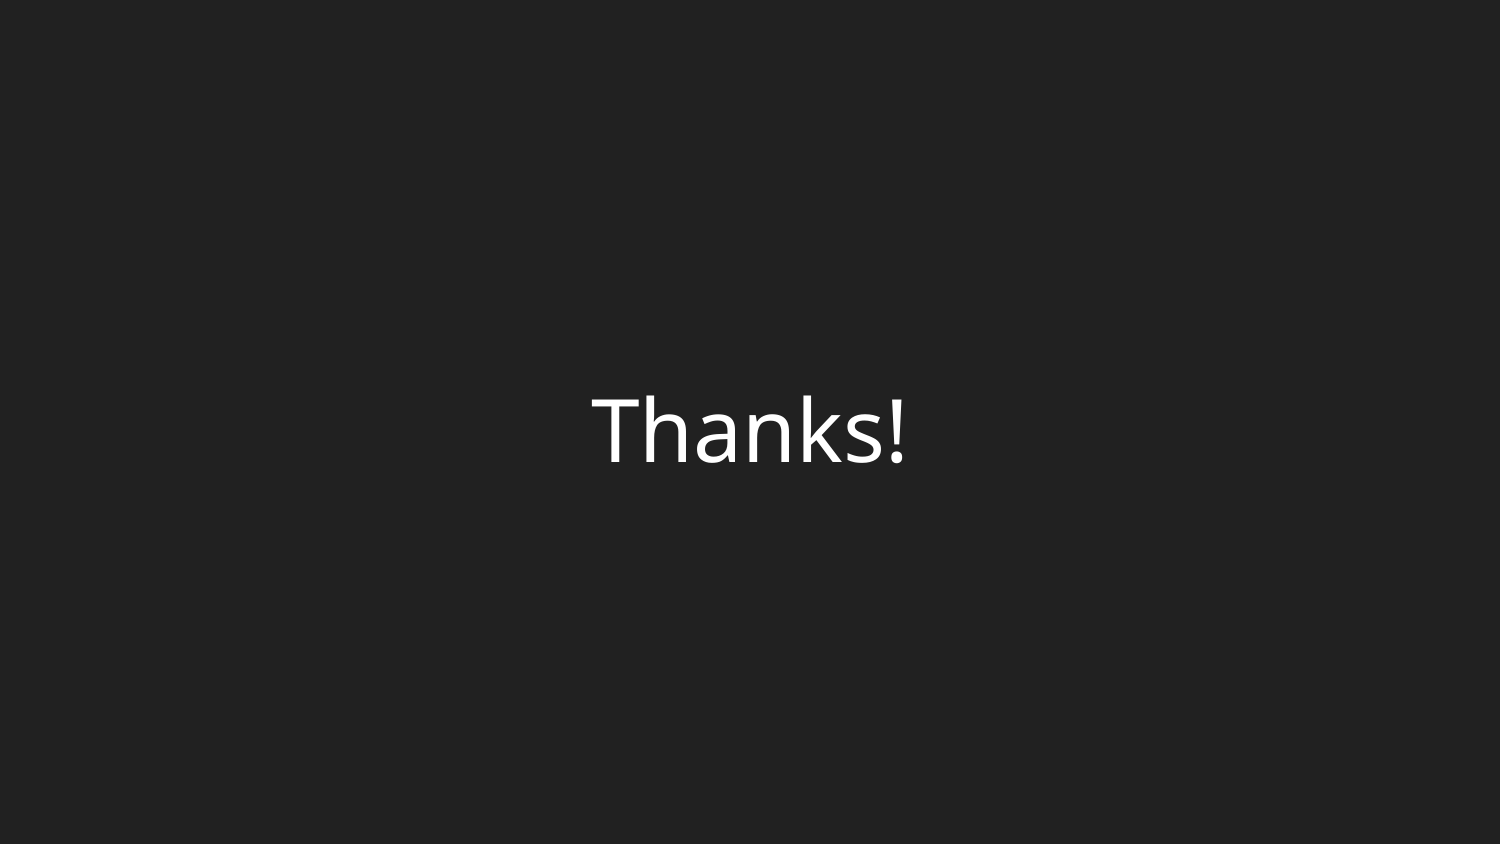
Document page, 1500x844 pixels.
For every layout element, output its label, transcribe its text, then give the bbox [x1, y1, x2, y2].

title Thanks! [499, 360, 1001, 484]
